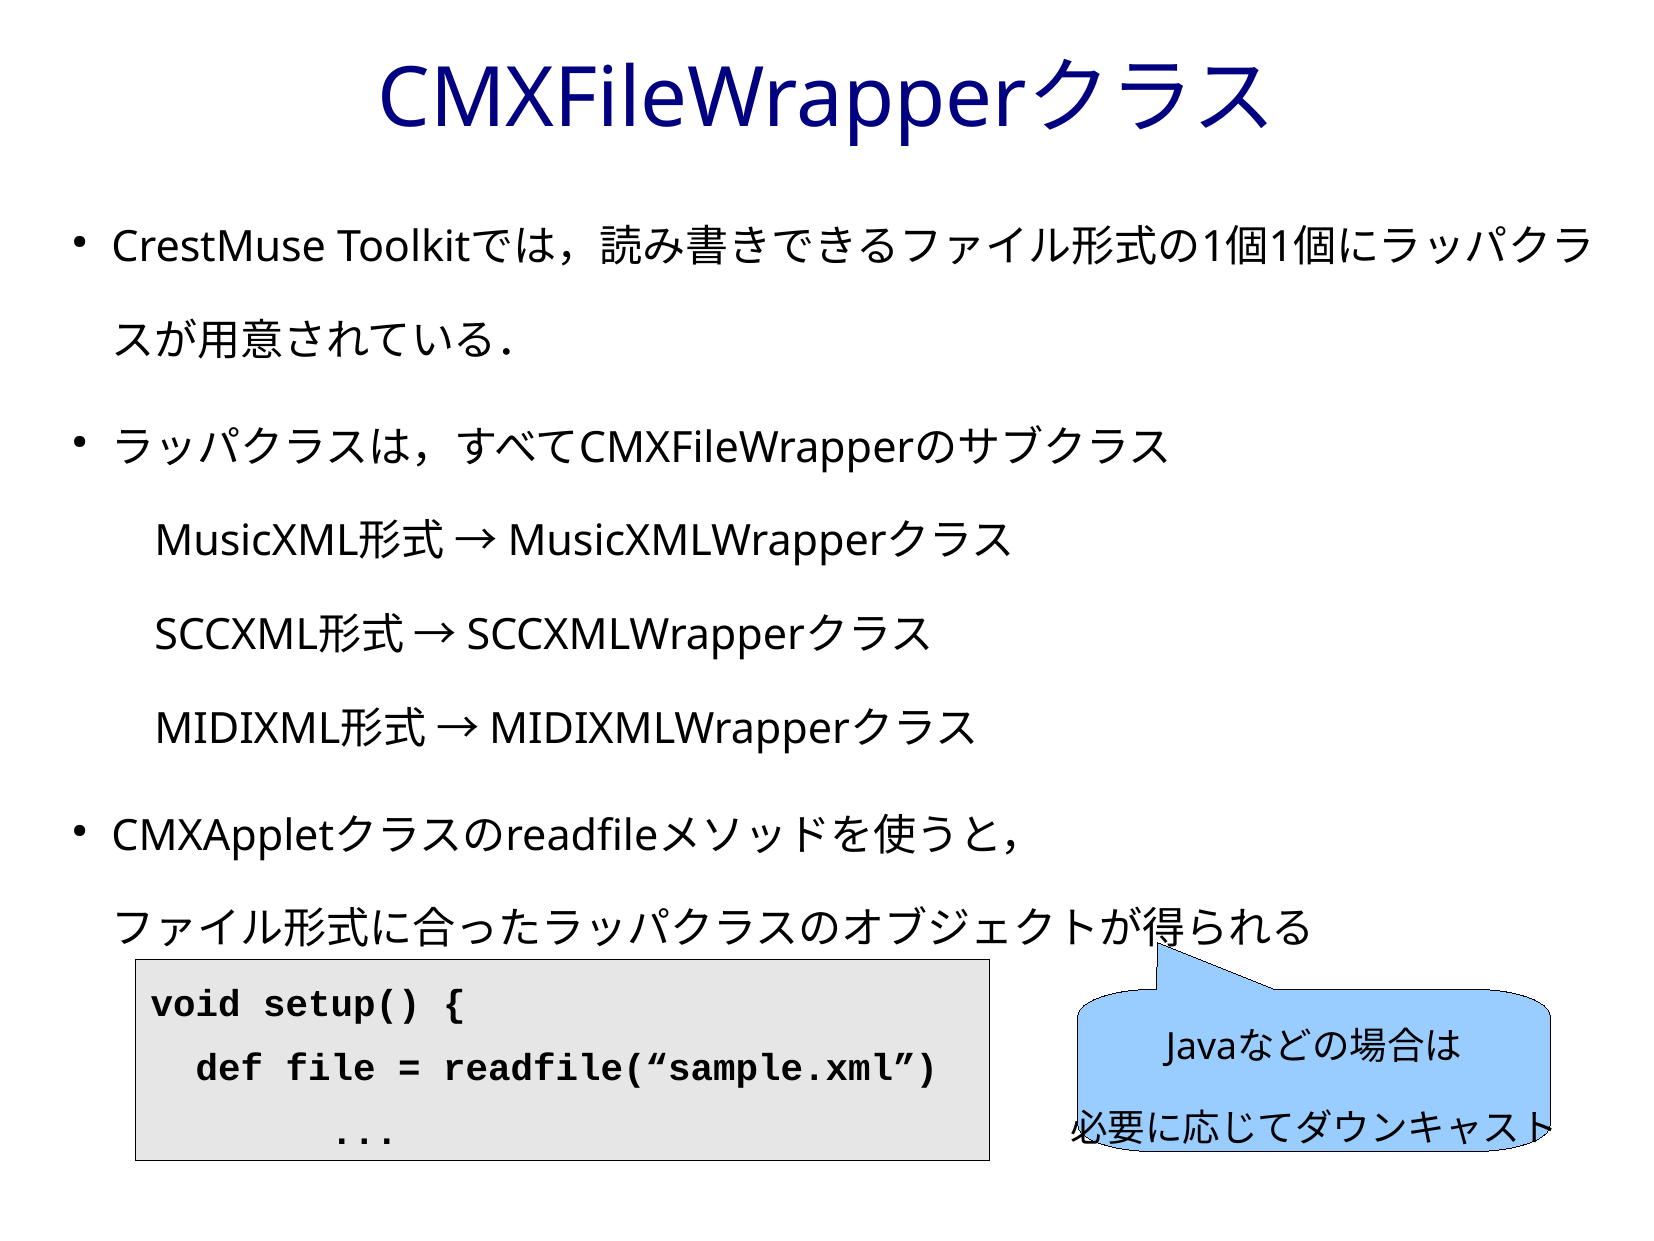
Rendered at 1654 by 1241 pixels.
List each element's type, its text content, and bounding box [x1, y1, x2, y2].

text_box Javaなどの場合は 必要に応じてダウンキャスト [1077, 942, 1551, 1152]
title CMXFileWrapperクラス [82, 45, 1571, 136]
text_box void setup() { def file = readfile(“sample.xml”) ... [135, 959, 990, 1161]
list CrestMuse Toolkitでは，読み書きできるファイル形式の1個1個にラッパクラスが用意されている． ラッパクラスは，すべてCMXFileWrapperのサブクラス MusicXML形式 → MusicXMLWrapperクラス SCCXML形式 → SCCXMLWrapperクラス MIDIXML形式 → MIDIXMLWrapperクラス CMXAppletクラスのreadfileメソッドを使うと， ファイル形式に合ったラッパクラスのオブジェクトが得られる [58, 180, 1595, 960]
